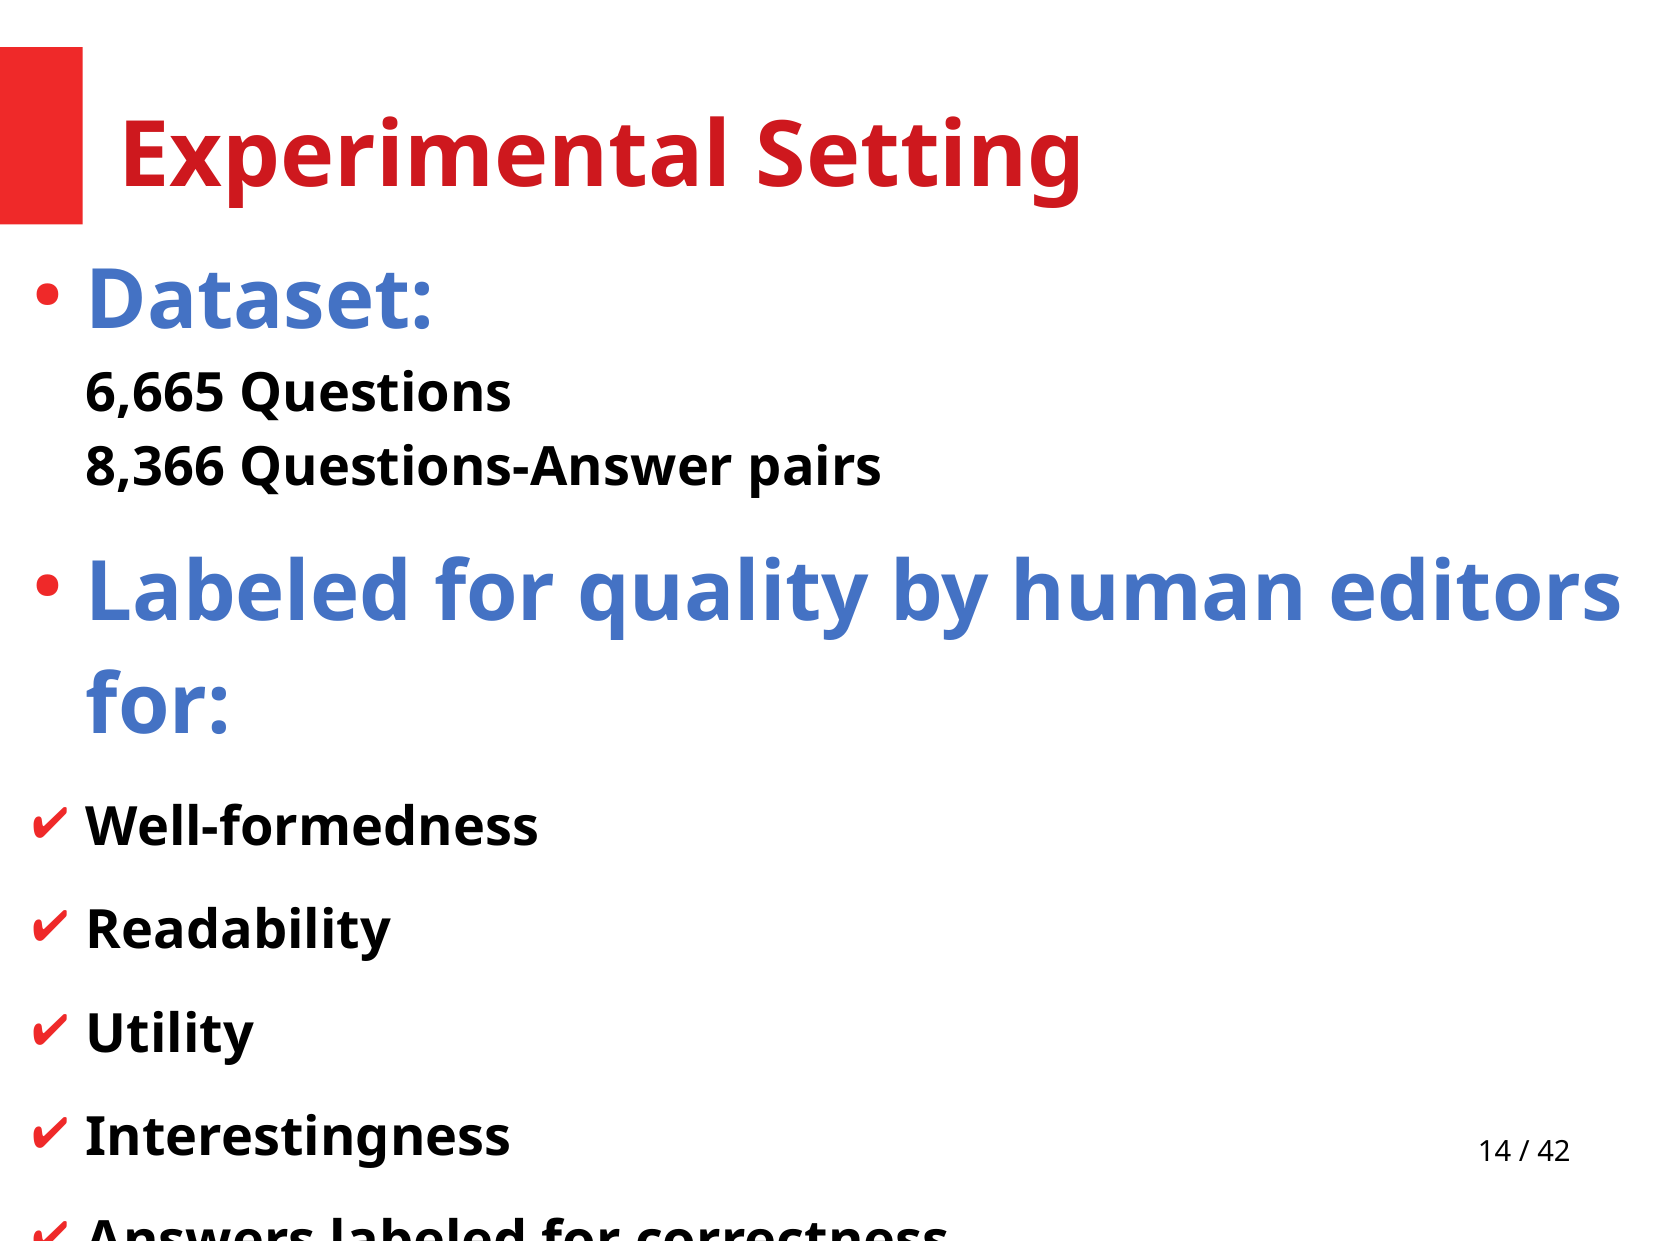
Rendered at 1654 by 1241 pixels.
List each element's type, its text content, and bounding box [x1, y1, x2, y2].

list Dataset: 6,665 Questions 8,366 Questions-Answer pairs Labeled for quality by human editors for: Well-formedness Readability Utility Interestingness Answers labeled for correctness Questions are assigned a high-level type: informational, advice, poll, etc [15, 240, 1654, 1186]
title Experimental Setting [118, 49, 1591, 240]
